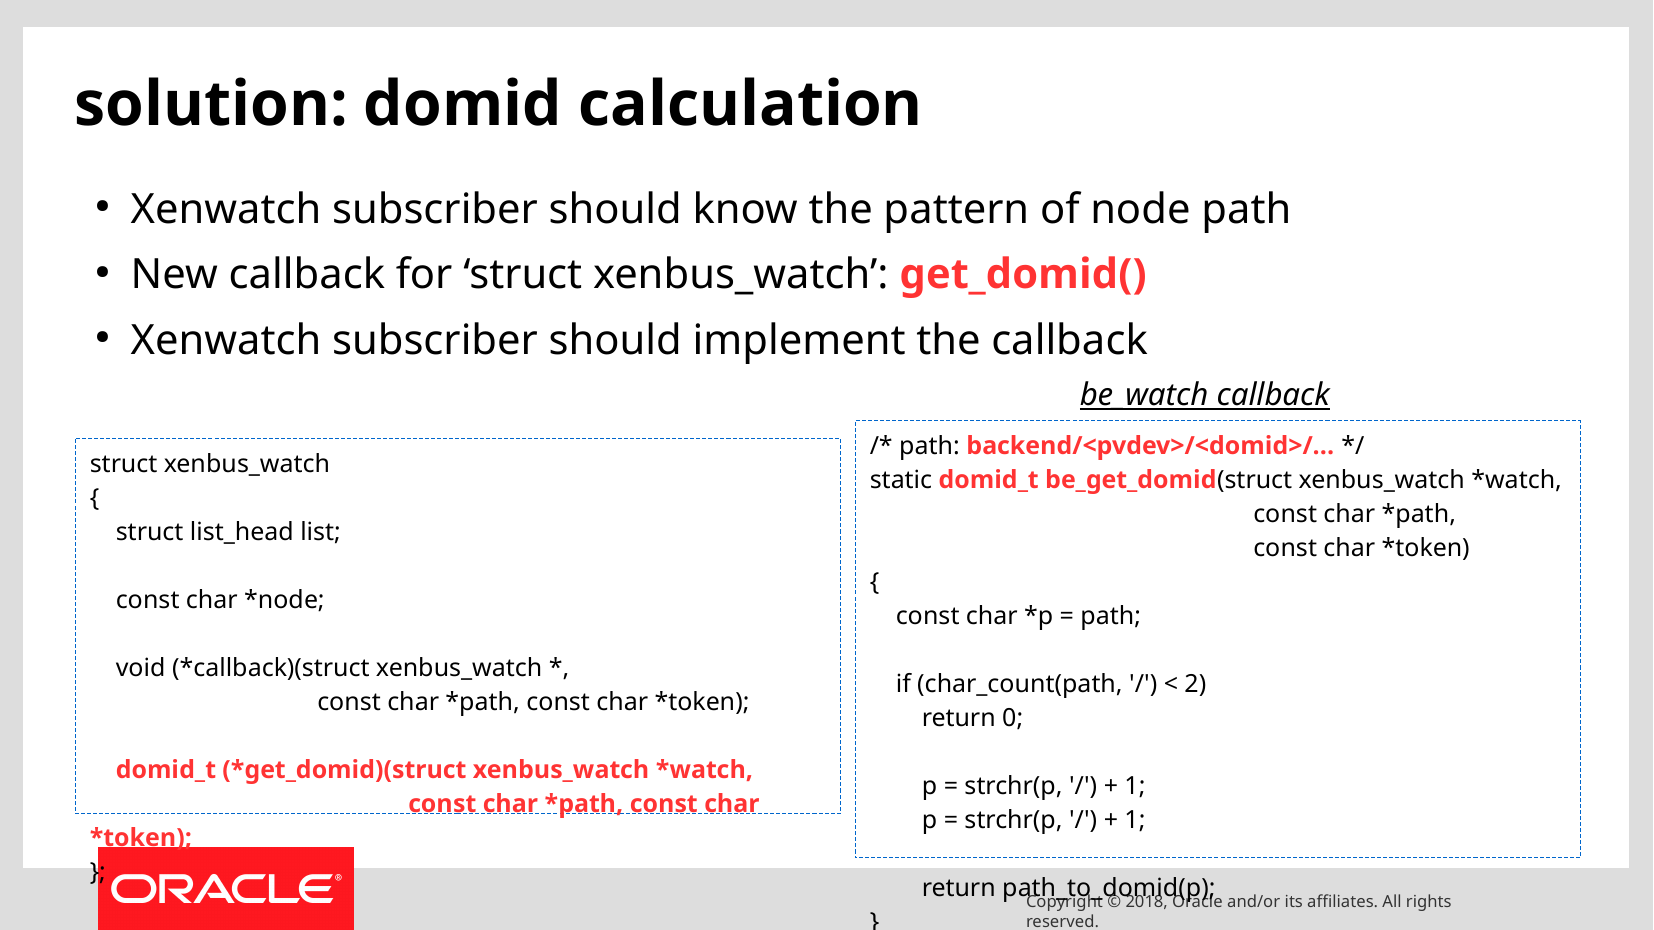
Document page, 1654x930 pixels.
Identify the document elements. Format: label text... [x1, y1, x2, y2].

text_box solution: domid calculation [60, 50, 1629, 151]
text_box Copyright © 2018, Oracle and/or its affiliates. All rights reserved. [1011, 883, 1534, 918]
text_box struct xenbus_watch { struct list_head list; const char *node; void (*callback)(struct xenbus_watch *, const char *path, const char *token); domid_t (*get_domid)(struct xenbus_watch *watch, const char *path, const char *token); }; [75, 438, 841, 814]
text_box [23, 27, 1629, 868]
picture [98, 847, 354, 930]
text_box /* path: backend/<pvdev>/<domid>/... */ static domid_t be_get_domid(struct xenbus_watch *watch, const char *path, const char *token) { const char *p = path; if (char_count(path, '/') < 2) return 0; p = strchr(p, '/') + 1; p = strchr(p, '/') + 1; return path_to_domid(p); } [855, 420, 1581, 858]
text_box be_watch callback [1065, 364, 1348, 415]
text_box Xenwatch subscriber should know the pattern of node path New callback for ‘struct xenbus_watch’: get_domid() Xenwatch subscriber should implement the callback [80, 162, 1581, 361]
